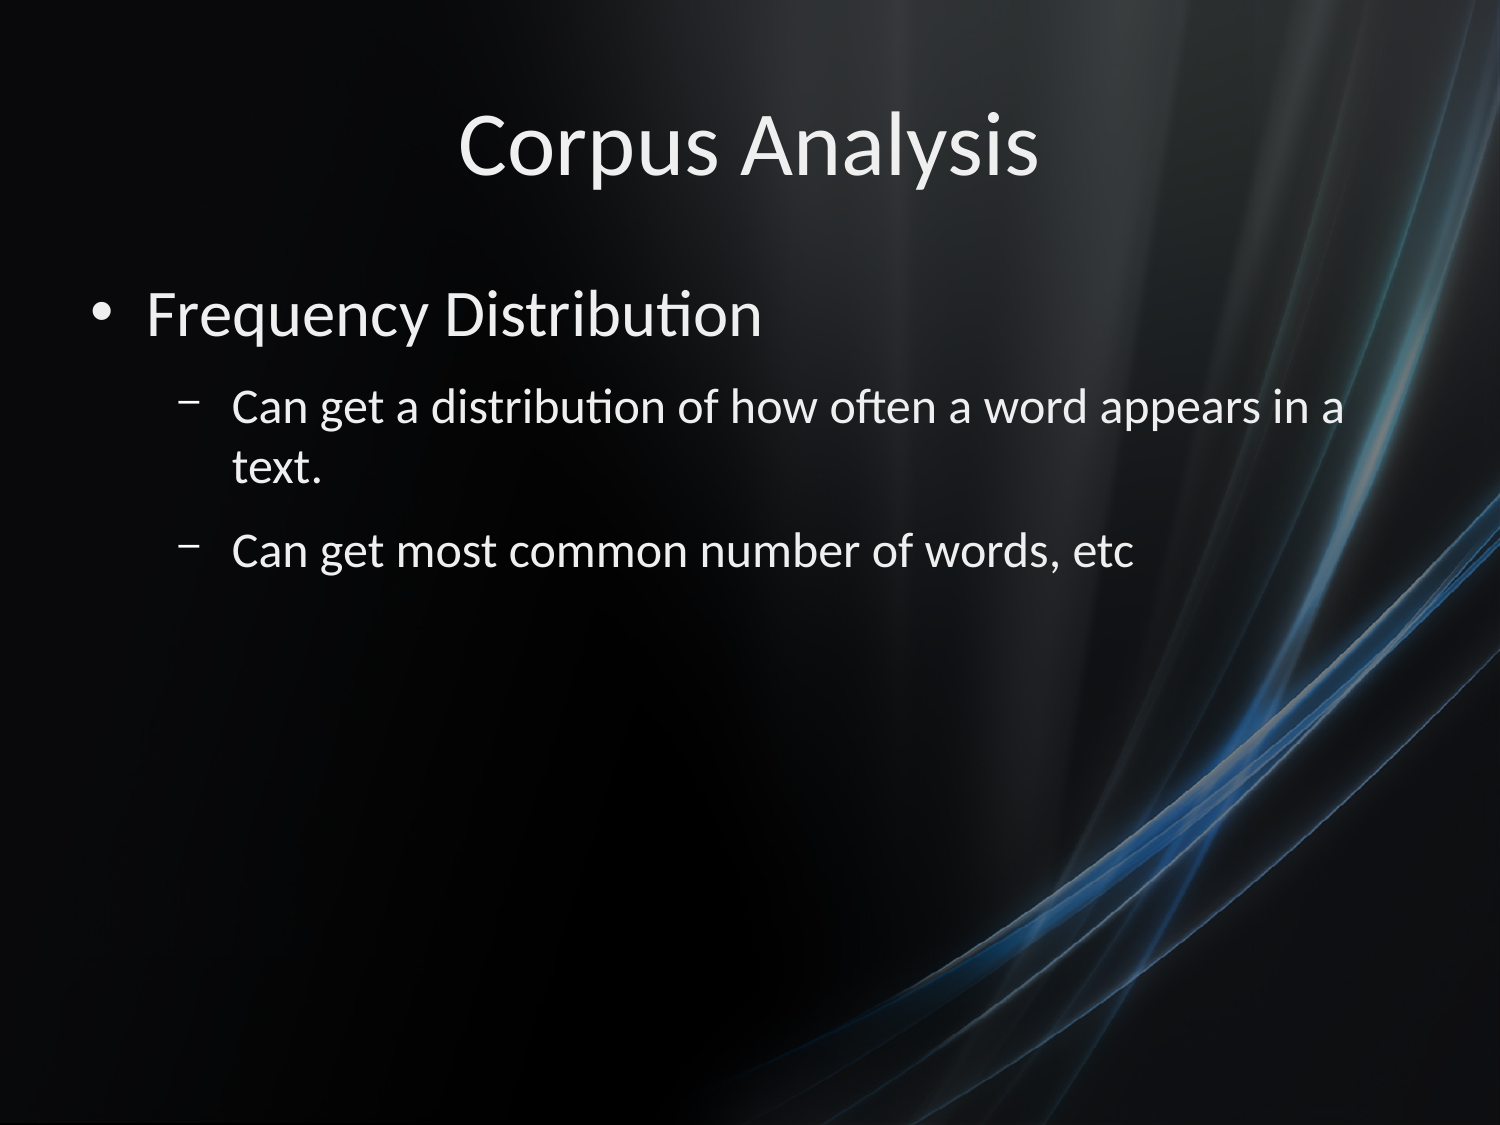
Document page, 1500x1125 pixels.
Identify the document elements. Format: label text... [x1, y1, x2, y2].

title Corpus Analysis [75, 45, 1425, 233]
list Frequency Distribution Can get a distribution of how often a word appears in a text. Can get most common number of words, etc [75, 262, 1426, 1005]
text_box [0, 0, 1500, 1125]
